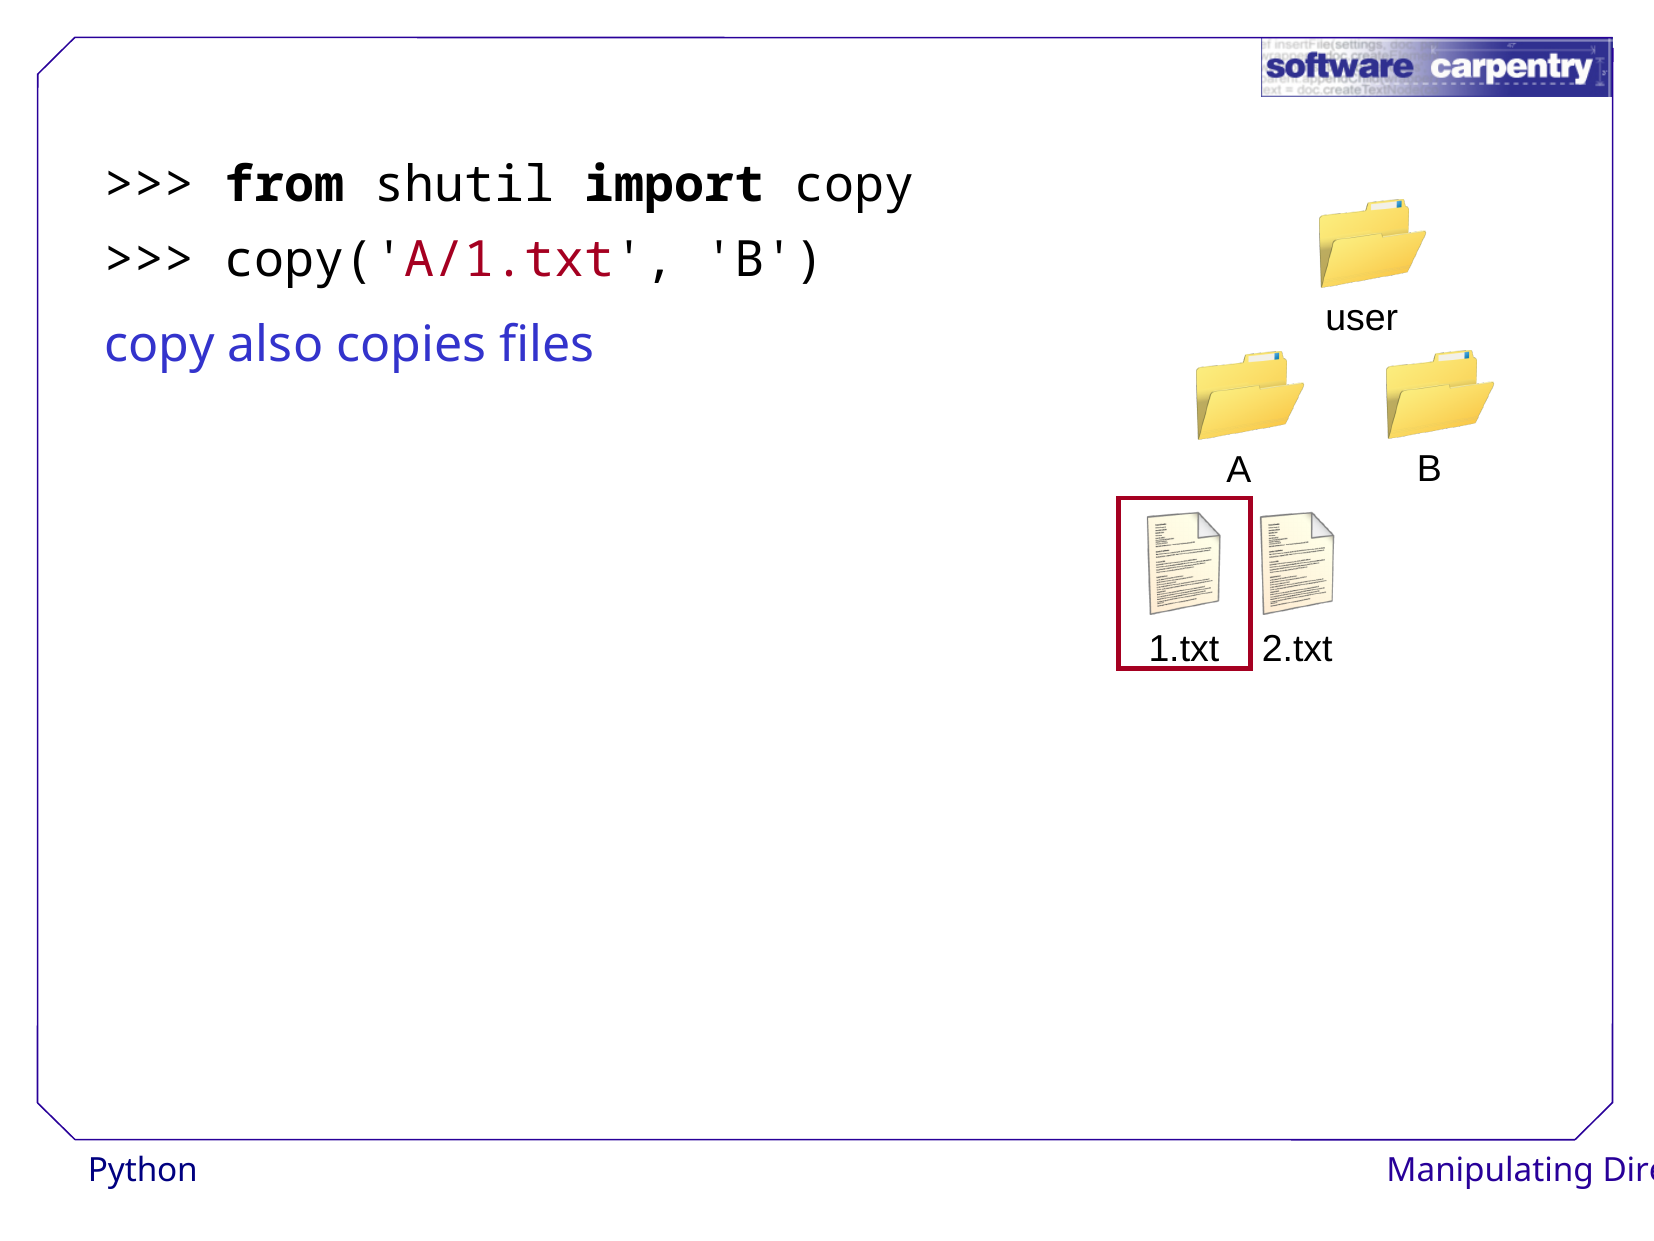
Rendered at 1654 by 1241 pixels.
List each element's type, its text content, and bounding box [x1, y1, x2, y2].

text_box copy also copies files [89, 289, 809, 384]
text_box user [1310, 289, 1414, 347]
text_box 1.txt [1133, 620, 1235, 666]
picture [1315, 185, 1430, 301]
picture [1192, 337, 1308, 453]
text_box B [1402, 452, 1457, 499]
text_box >>> from shutil import copy >>> copy('A/1.txt', 'B') [89, 128, 1512, 1037]
text_box 2.txt [1246, 620, 1348, 678]
picture [1261, 39, 1613, 97]
picture [1127, 505, 1248, 620]
picture [1253, 505, 1355, 620]
text_box 1.txt [1133, 671, 1235, 678]
text_box A [1211, 453, 1267, 499]
picture [1382, 336, 1498, 452]
